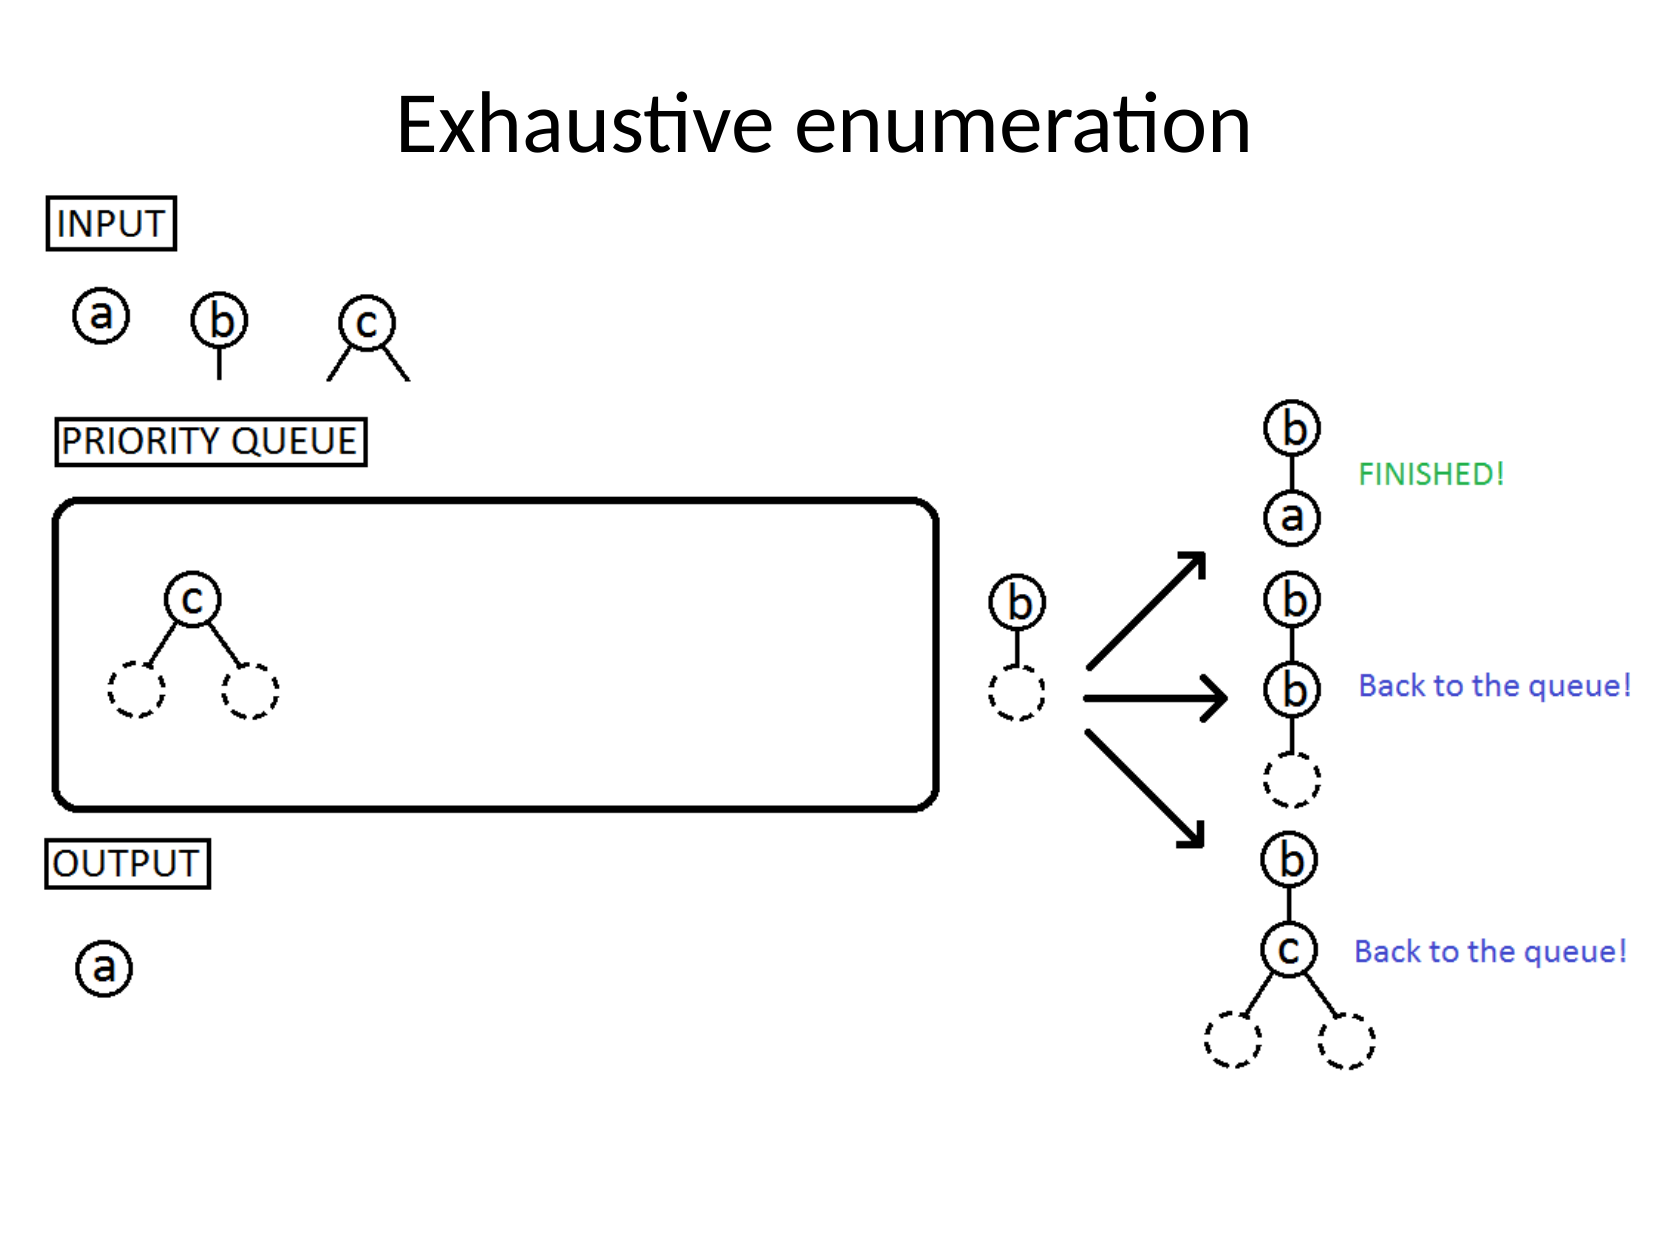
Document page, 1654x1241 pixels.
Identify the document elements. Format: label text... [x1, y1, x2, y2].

picture [9, 169, 1654, 1085]
title Exhaustive enumeration [45, 57, 1606, 203]
